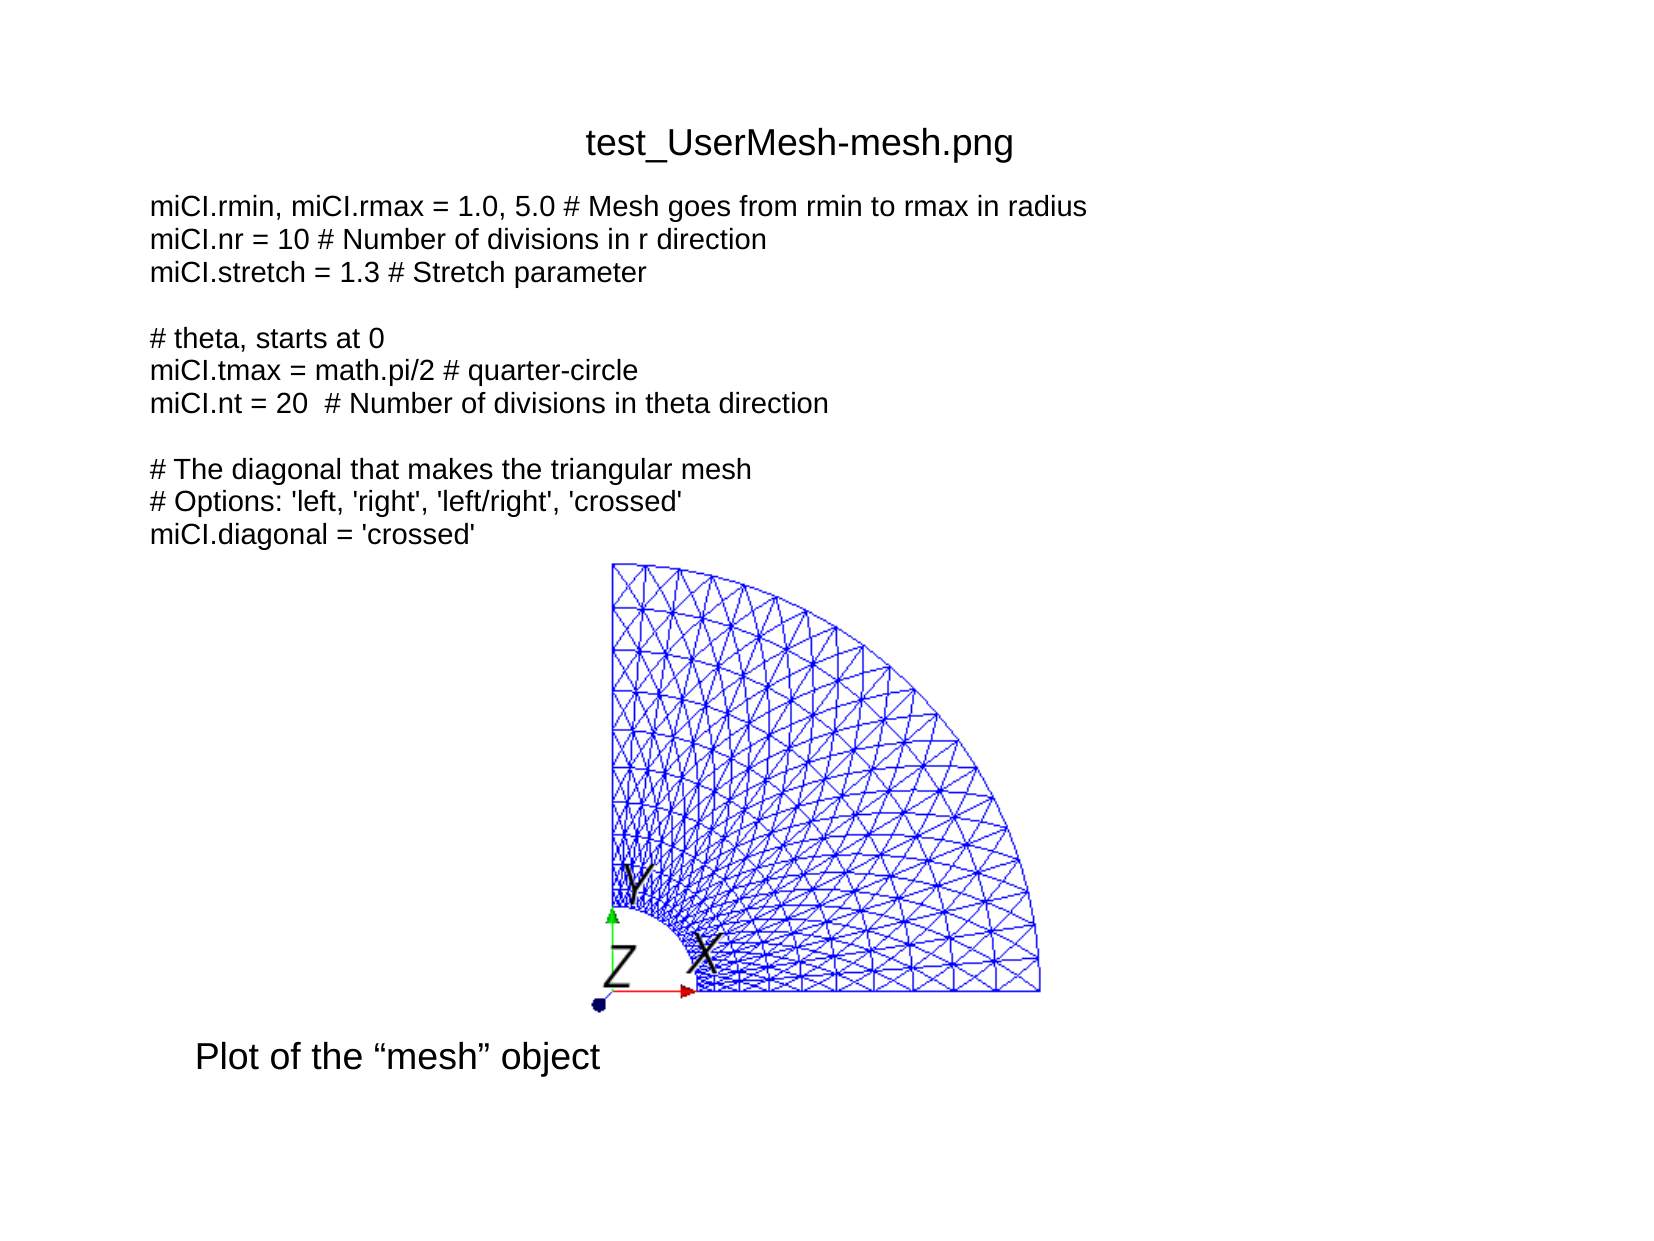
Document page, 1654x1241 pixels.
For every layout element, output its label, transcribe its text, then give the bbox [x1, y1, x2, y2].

text_box miCI.rmin, miCI.rmax = 1.0, 5.0 # Mesh goes from rmin to rmax in radius miCI.nr = 10 # Number of divisions in r direction miCI.stretch = 1.3 # Stretch parameter # theta, starts at 0 miCI.tmax = math.pi/2 # quarter-circle miCI.nt = 20 # Number of divisions in theta direction # The diagonal that makes the triangular mesh # Options: 'left, 'right', 'left/right', 'crossed' miCI.diagonal = 'crossed' [68, 183, 1384, 660]
text_box test_UserMesh-mesh.png [570, 114, 1111, 171]
text_box Plot of the “mesh” object [180, 1027, 631, 1127]
picture [357, 660, 1296, 1091]
